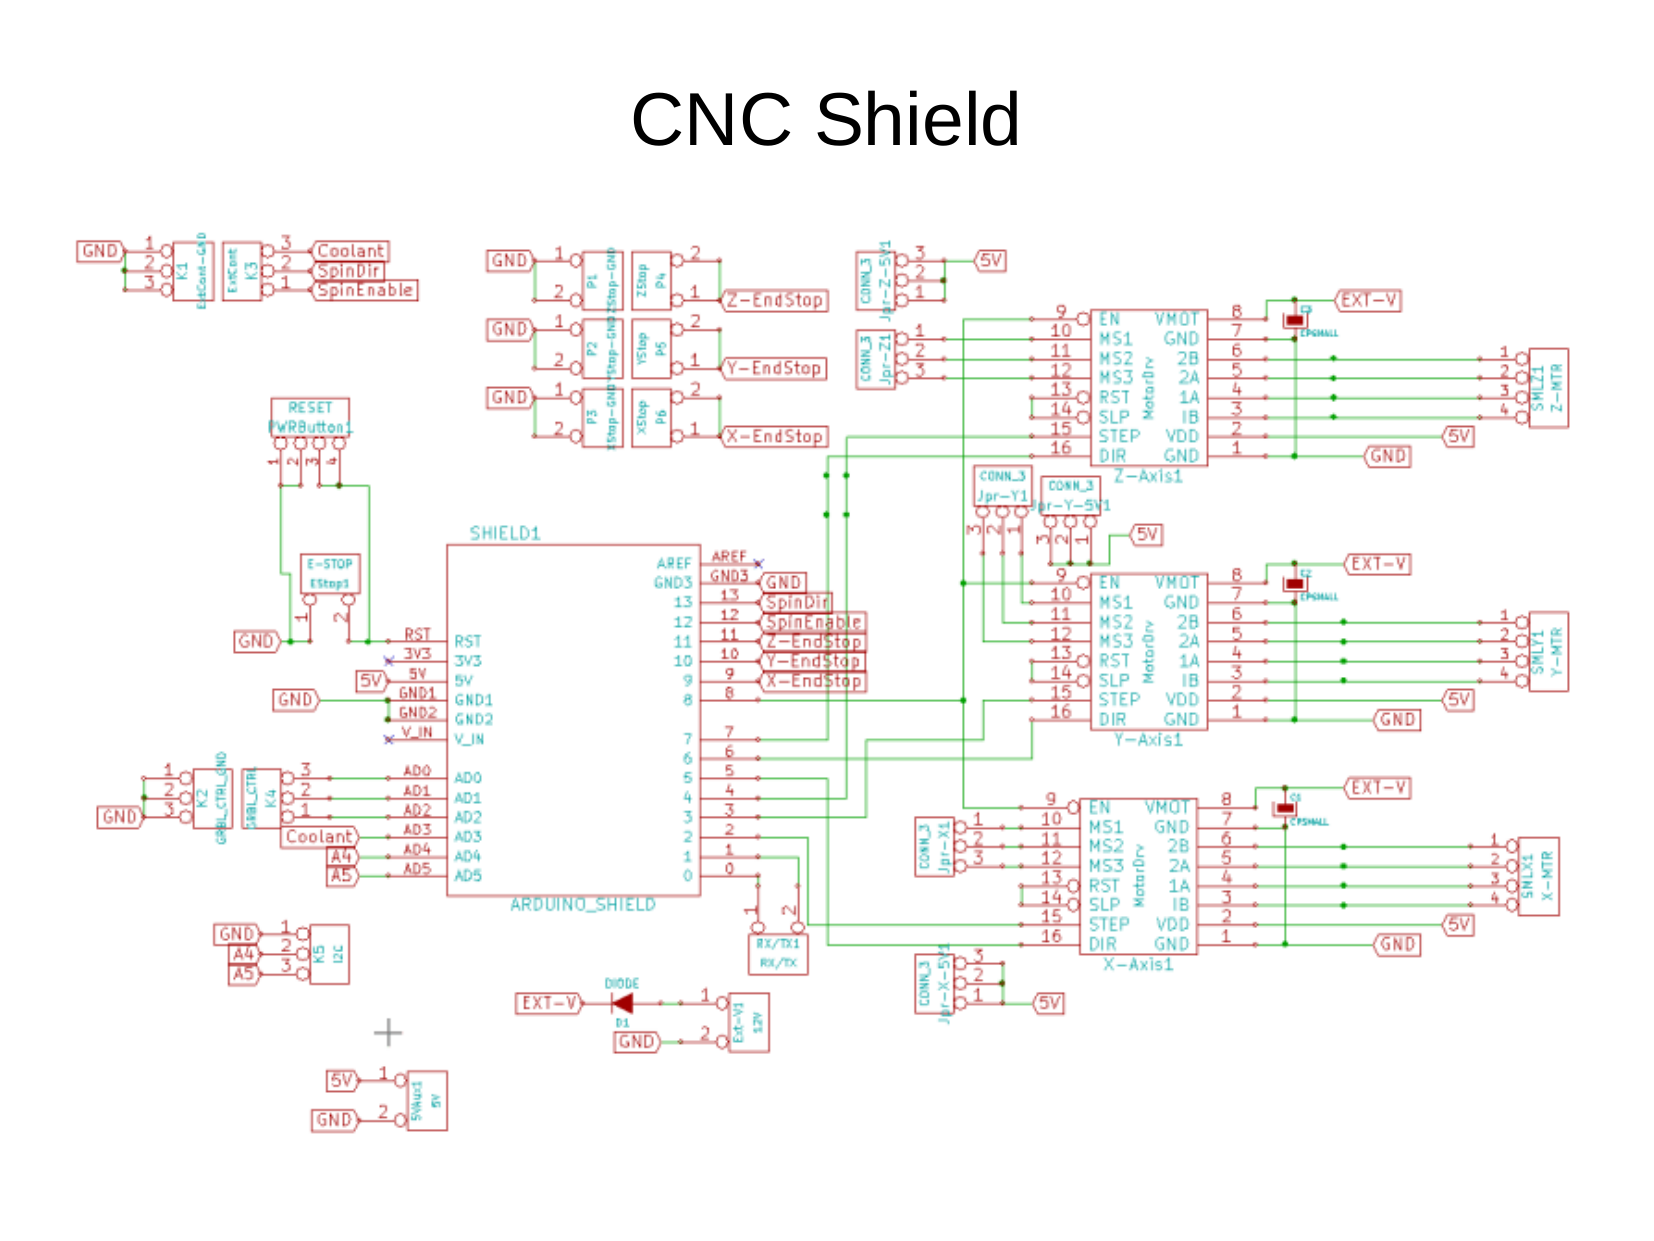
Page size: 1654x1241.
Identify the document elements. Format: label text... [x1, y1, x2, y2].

picture [47, 200, 1616, 1191]
title CNC Shield [82, 49, 1571, 189]
